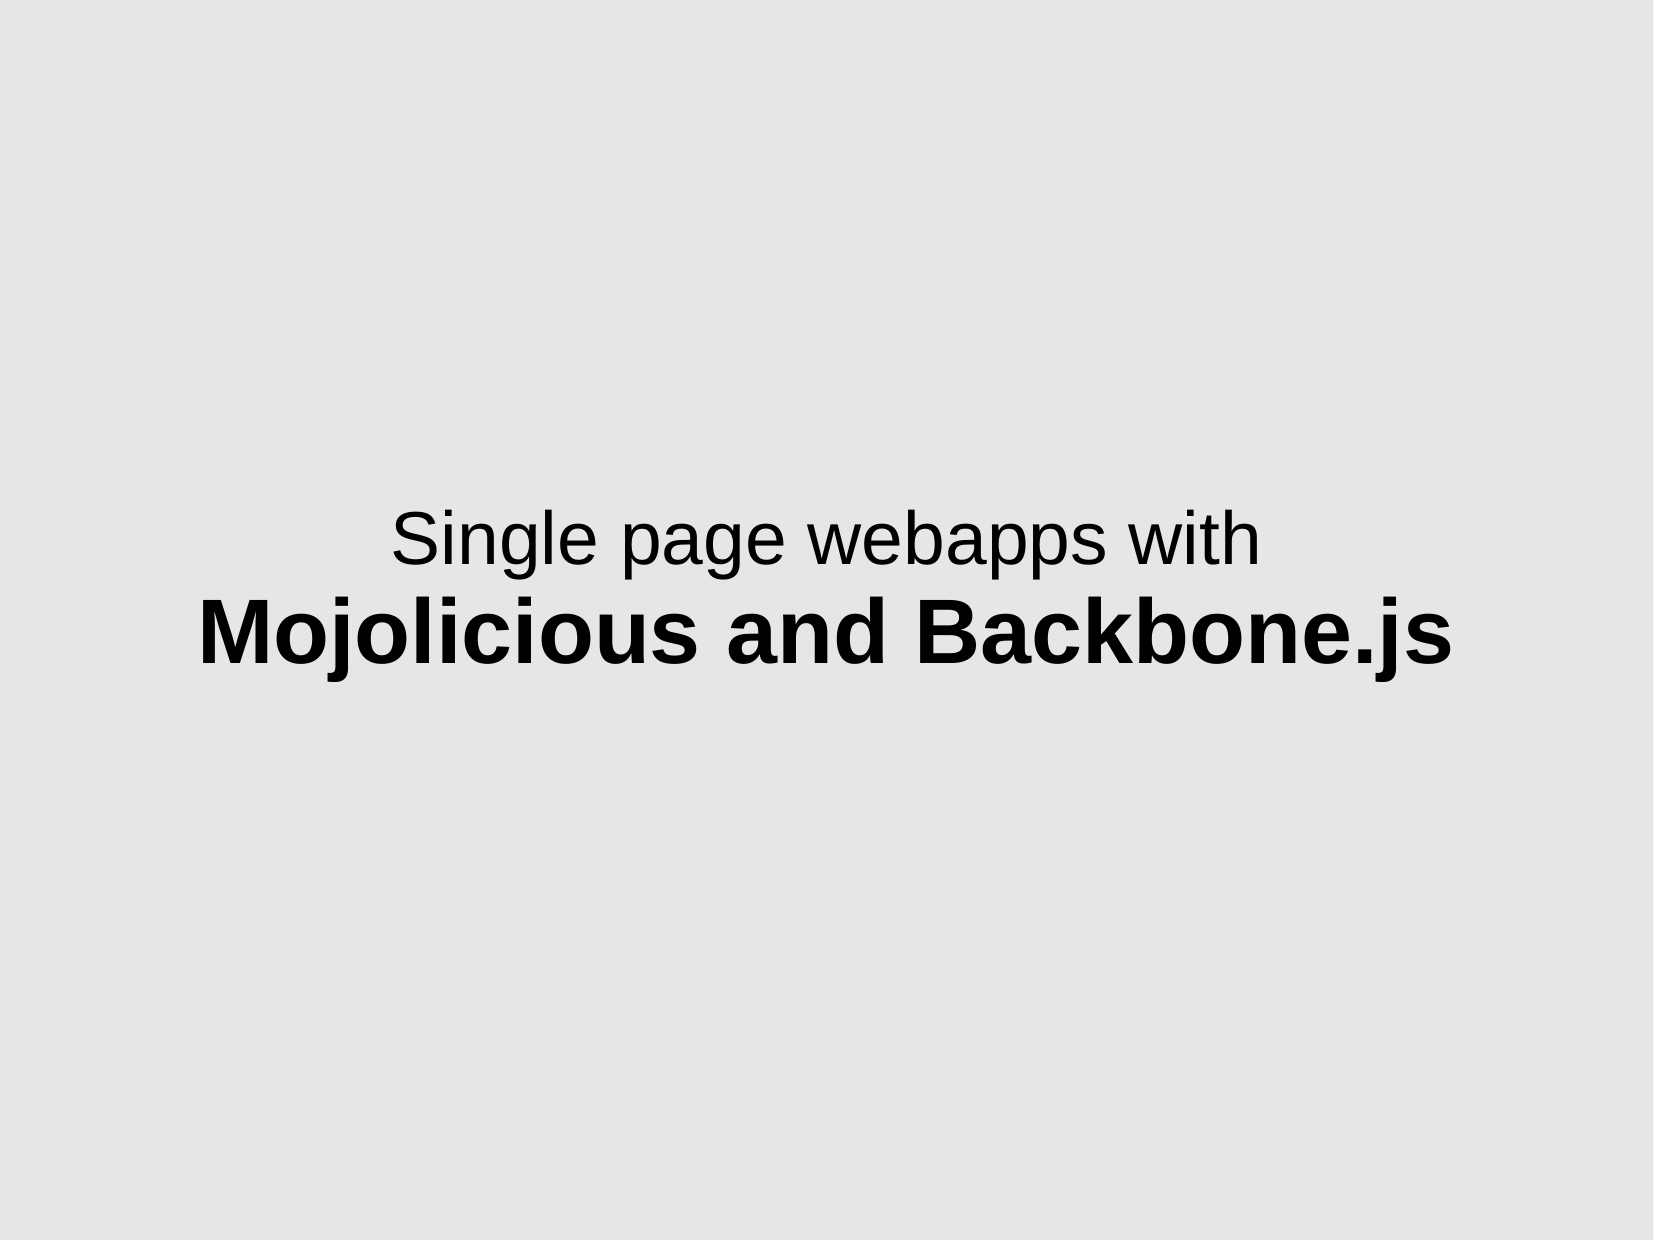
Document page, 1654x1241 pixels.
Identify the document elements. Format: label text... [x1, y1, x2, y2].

title Single page webapps with Mojolicious and Backbone.js [82, 493, 1571, 687]
